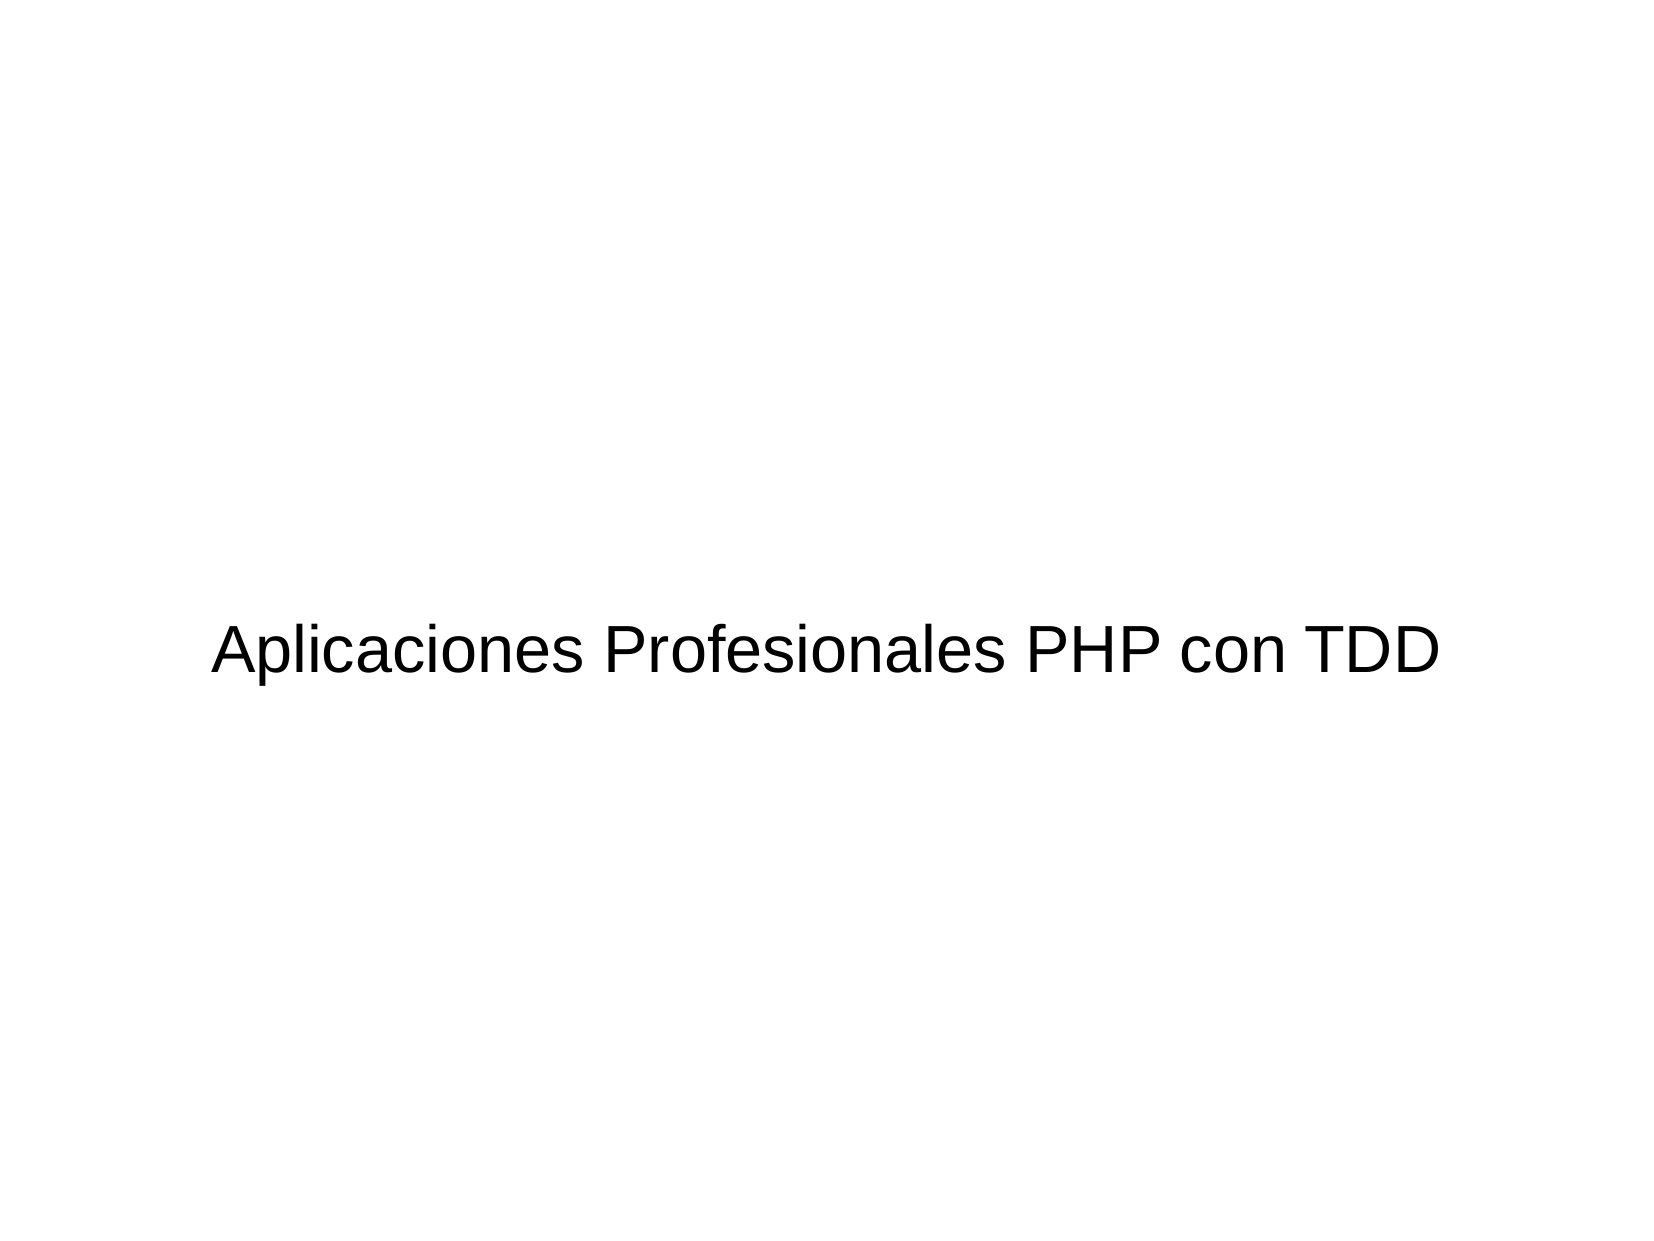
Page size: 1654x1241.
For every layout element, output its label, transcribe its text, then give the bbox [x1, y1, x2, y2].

subtitle Aplicaciones Profesionales PHP con TDD [82, 290, 1571, 1010]
